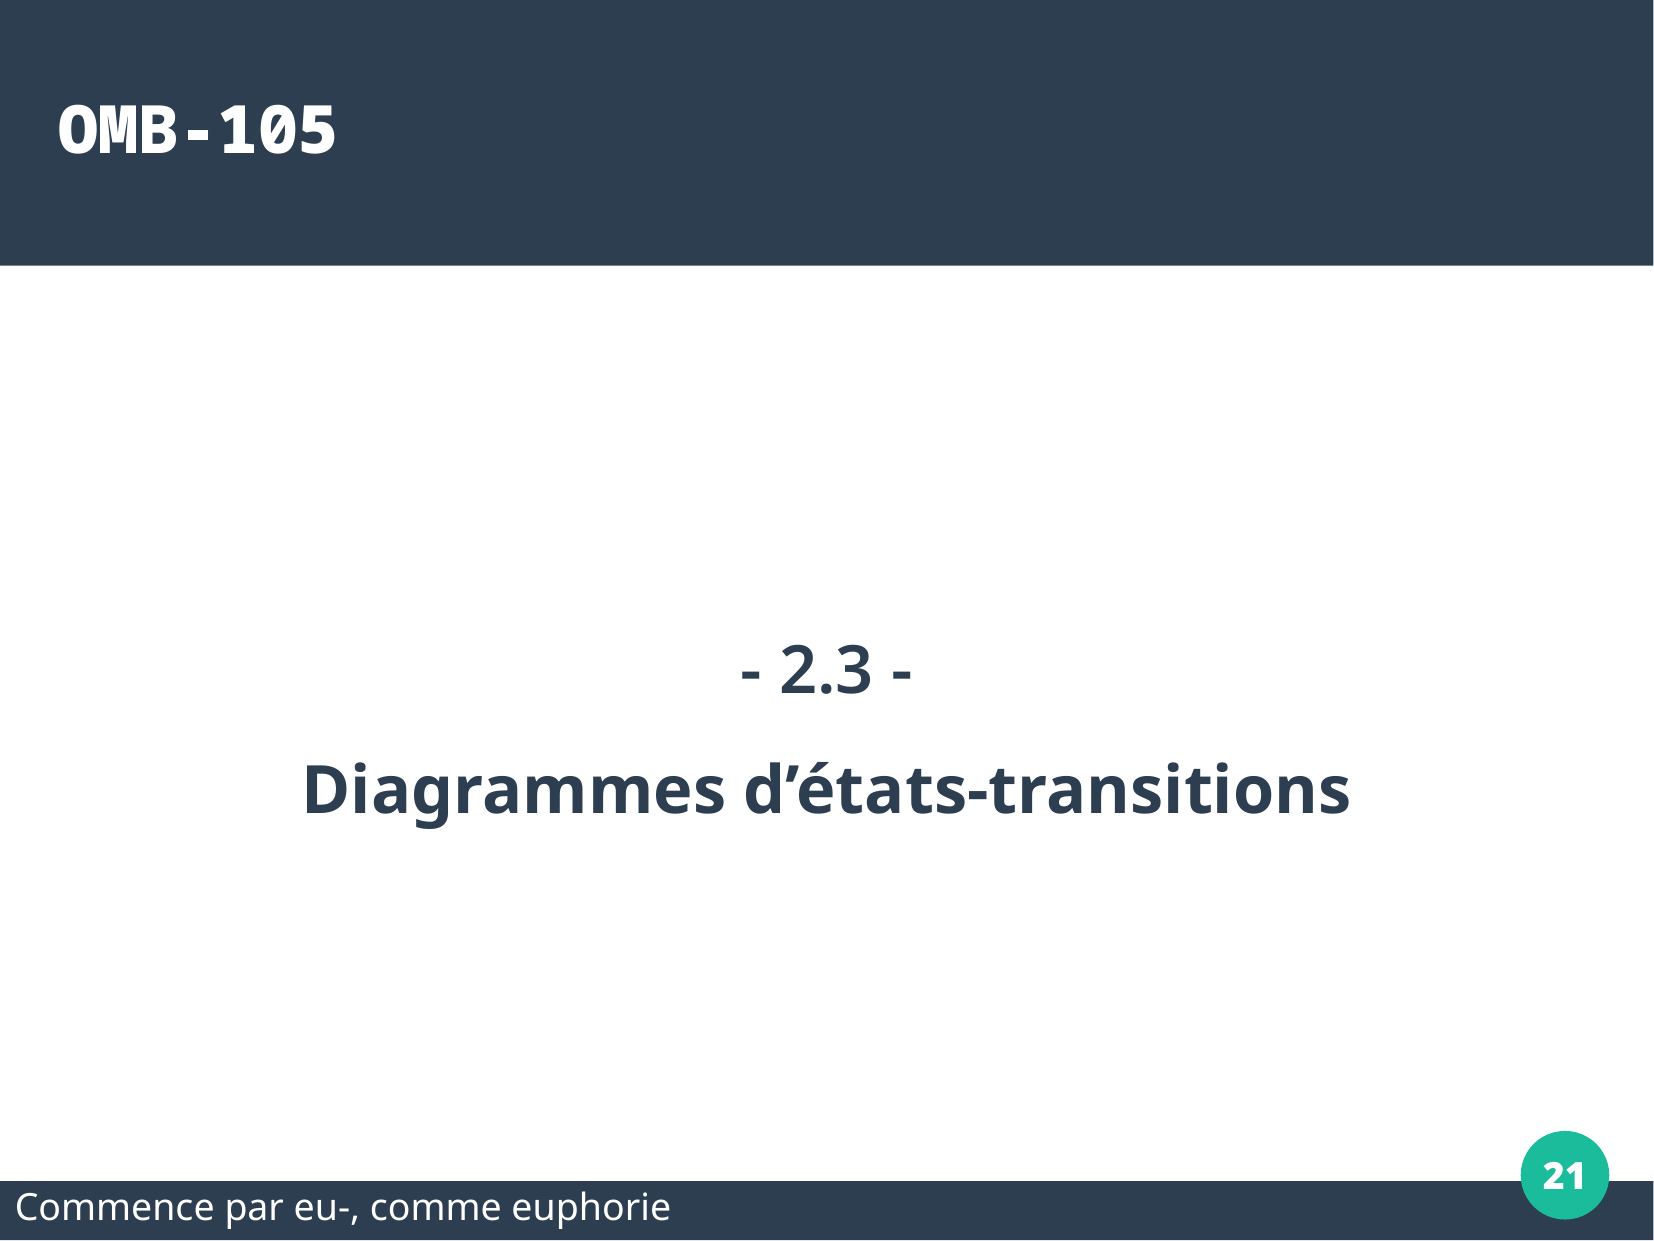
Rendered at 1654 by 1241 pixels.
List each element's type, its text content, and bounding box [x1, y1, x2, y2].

text_box Commence par eu-, comme euphorie [0, 1173, 1501, 1241]
list - 2.3 - Diagrammes d’états-transitions [0, 270, 1654, 1186]
title OMB-105 [59, 49, 1595, 207]
